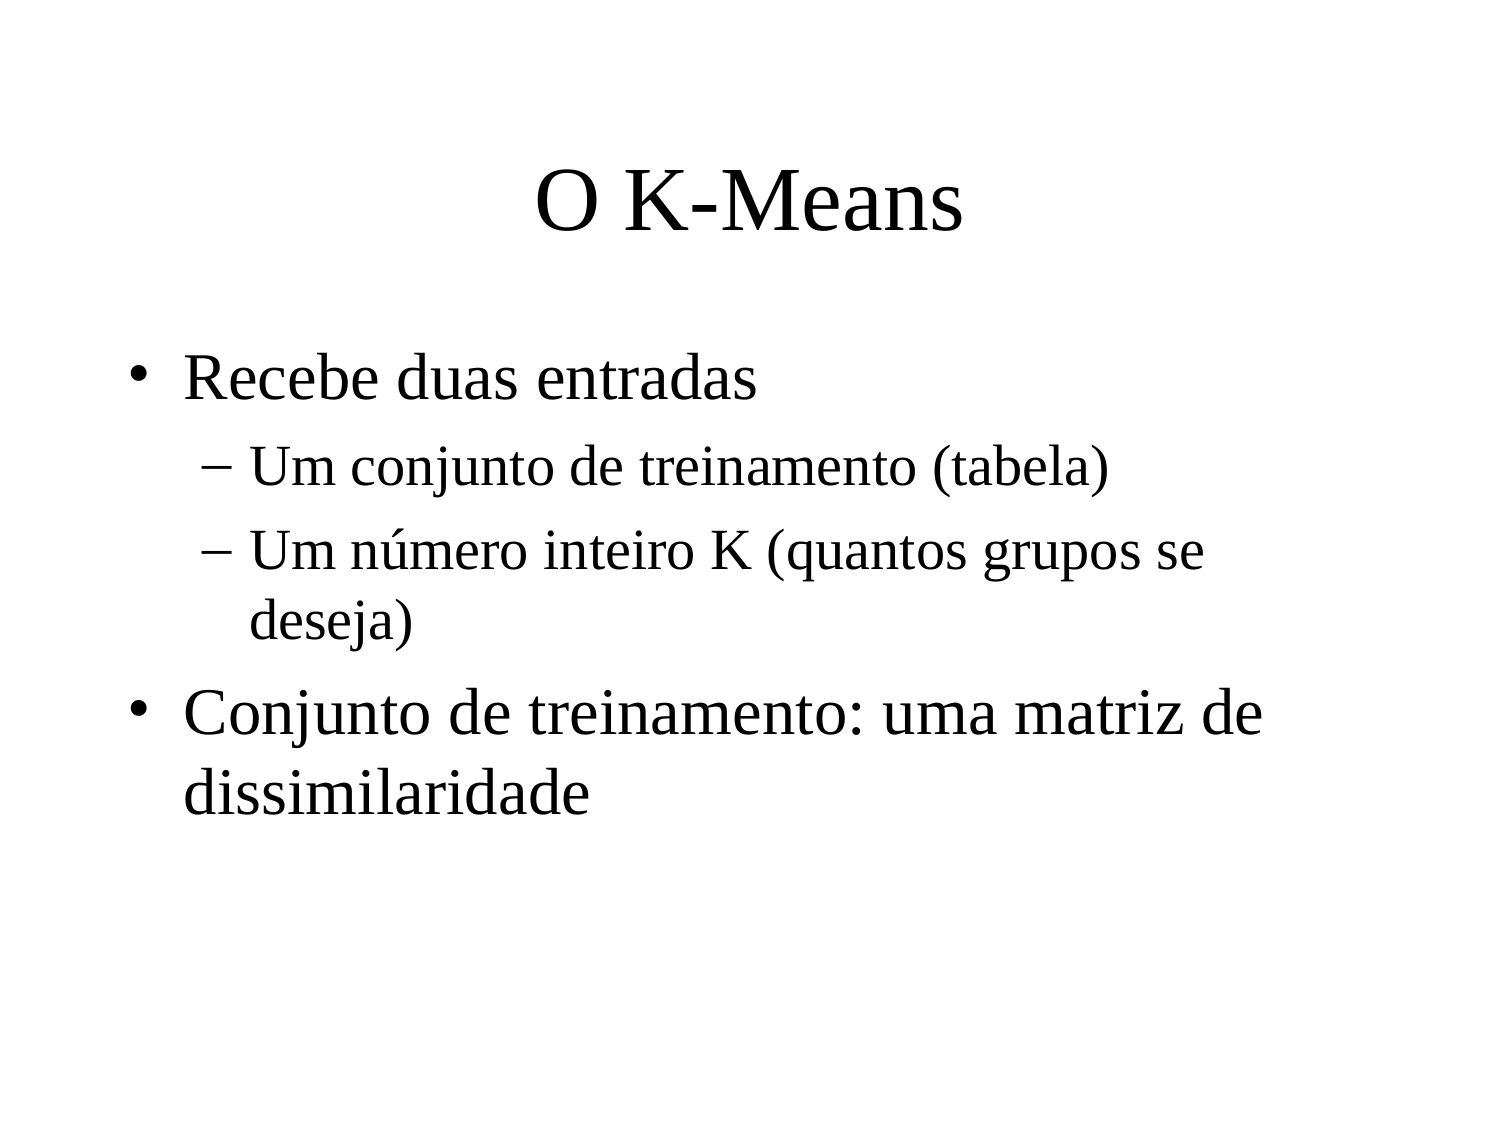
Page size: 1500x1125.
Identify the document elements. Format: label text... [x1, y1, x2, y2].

list Recebe duas entradas Um conjunto de treinamento (tabela) Um número inteiro K (quantos grupos se deseja) Conjunto de treinamento: uma matriz de dissimilaridade [112, 324, 1388, 1001]
title O K-Means [112, 99, 1388, 288]
